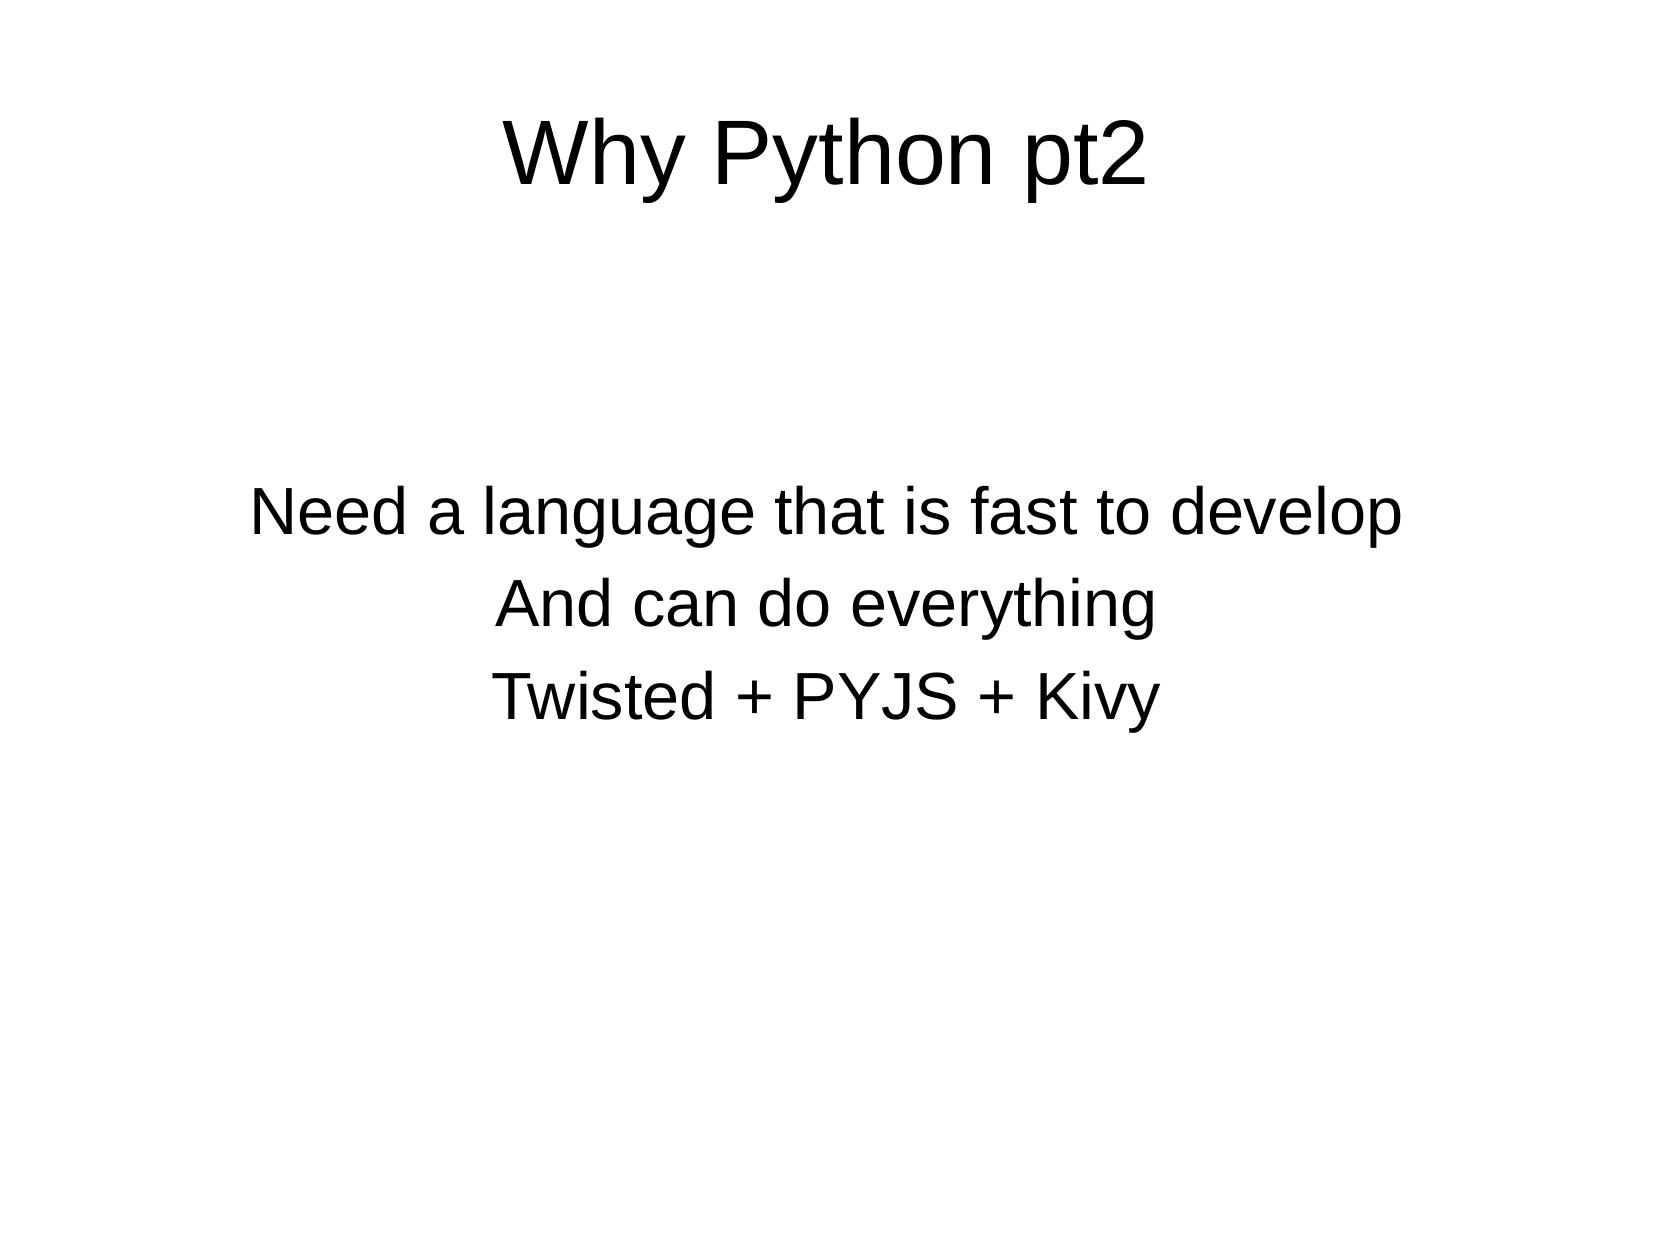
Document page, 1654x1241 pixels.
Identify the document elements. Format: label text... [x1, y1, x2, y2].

subtitle Need a language that is fast to develop And can do everything Twisted + PYJS + Kivy [82, 290, 1571, 1010]
title Why Python pt2 [82, 49, 1571, 257]
